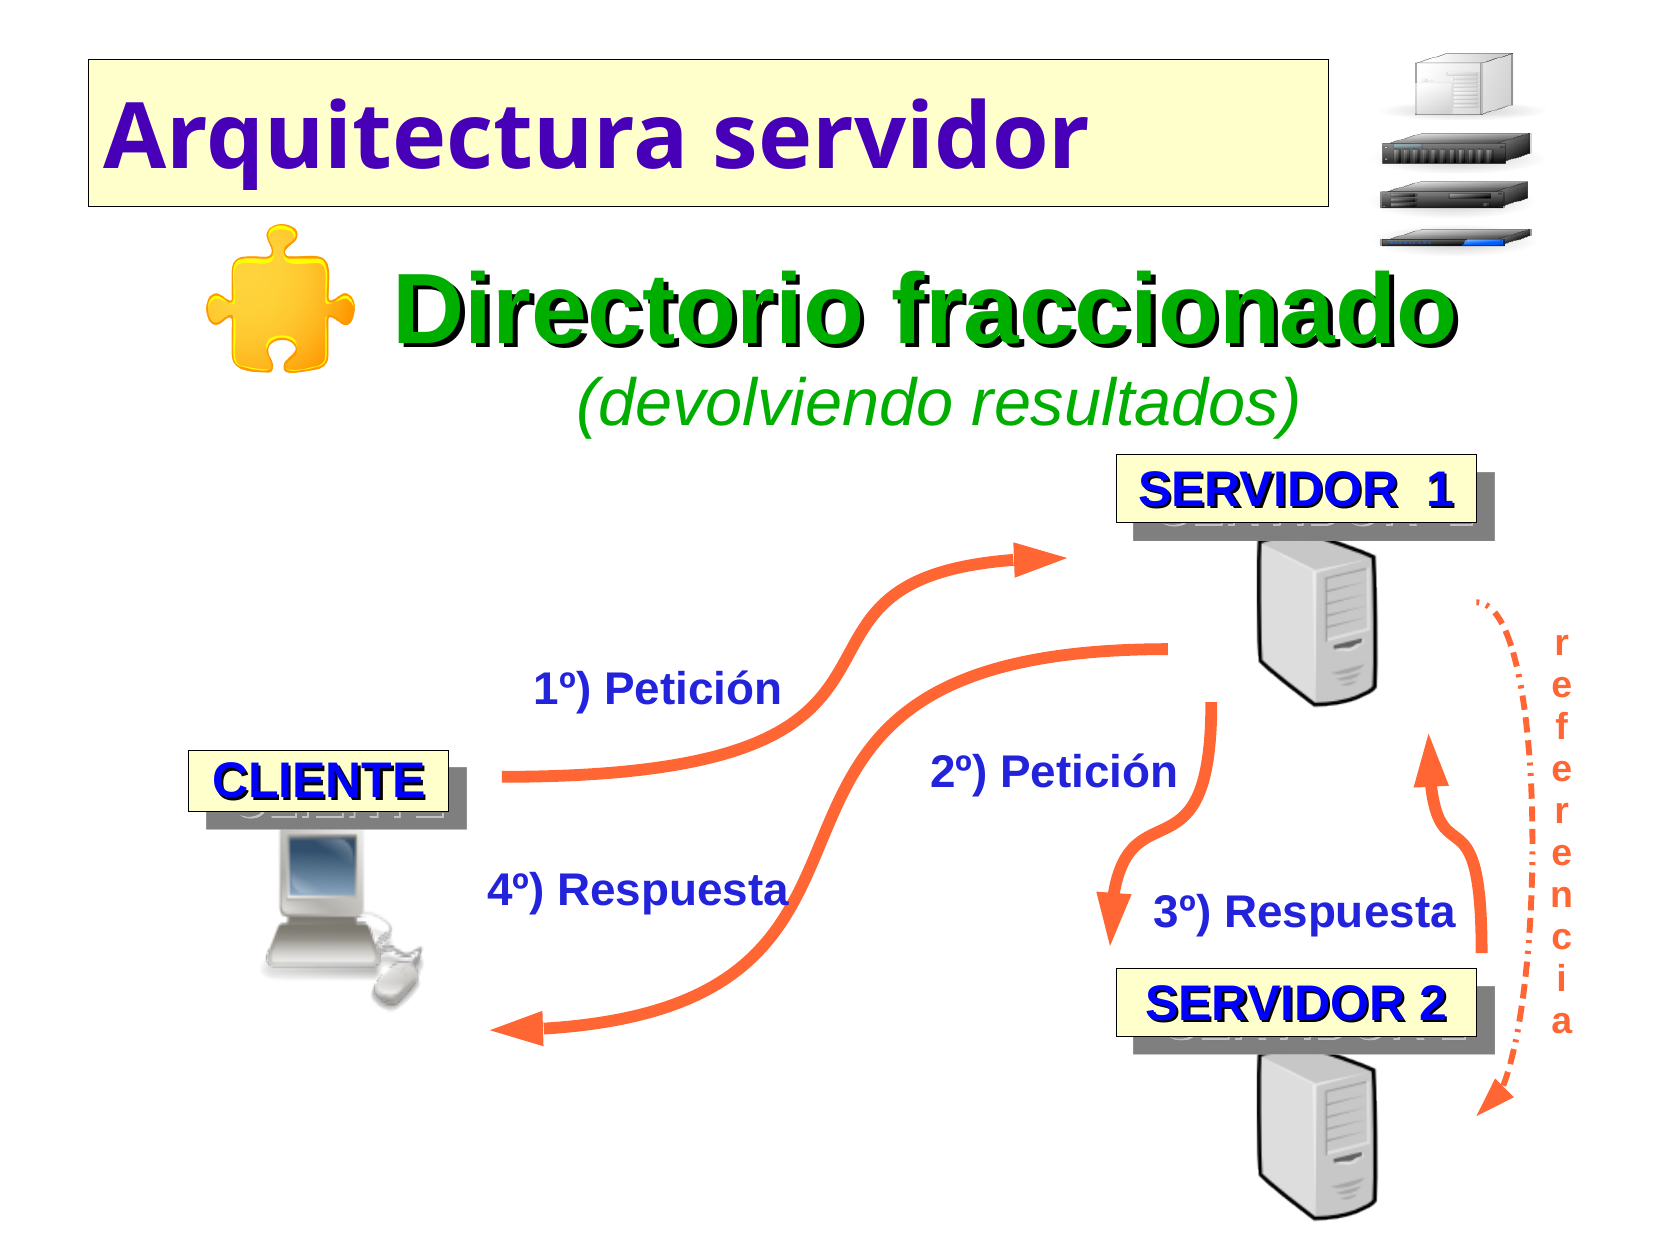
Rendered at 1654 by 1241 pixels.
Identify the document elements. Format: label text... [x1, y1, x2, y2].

text_box 3º) Respuesta [1139, 878, 1477, 945]
picture [206, 224, 355, 373]
picture [1224, 523, 1410, 751]
text_box 1º) Petición [519, 655, 798, 722]
text_box Directorio fraccionado (devolviendo resultados) [377, 245, 1501, 447]
picture [259, 812, 426, 1016]
text_box 4º) Respuesta [472, 856, 824, 923]
picture [1224, 1037, 1410, 1241]
text_box SERVIDOR 1 [1116, 454, 1477, 523]
text_box CLIENTE [188, 750, 449, 812]
picture [1302, 29, 1625, 269]
text_box Arquitectura servidor [88, 59, 1302, 207]
text_box r e f e r e n c i a [1535, 614, 1589, 1049]
text_box 2º) Petición [915, 738, 1211, 805]
text_box SERVIDOR 2 [1116, 968, 1477, 1037]
